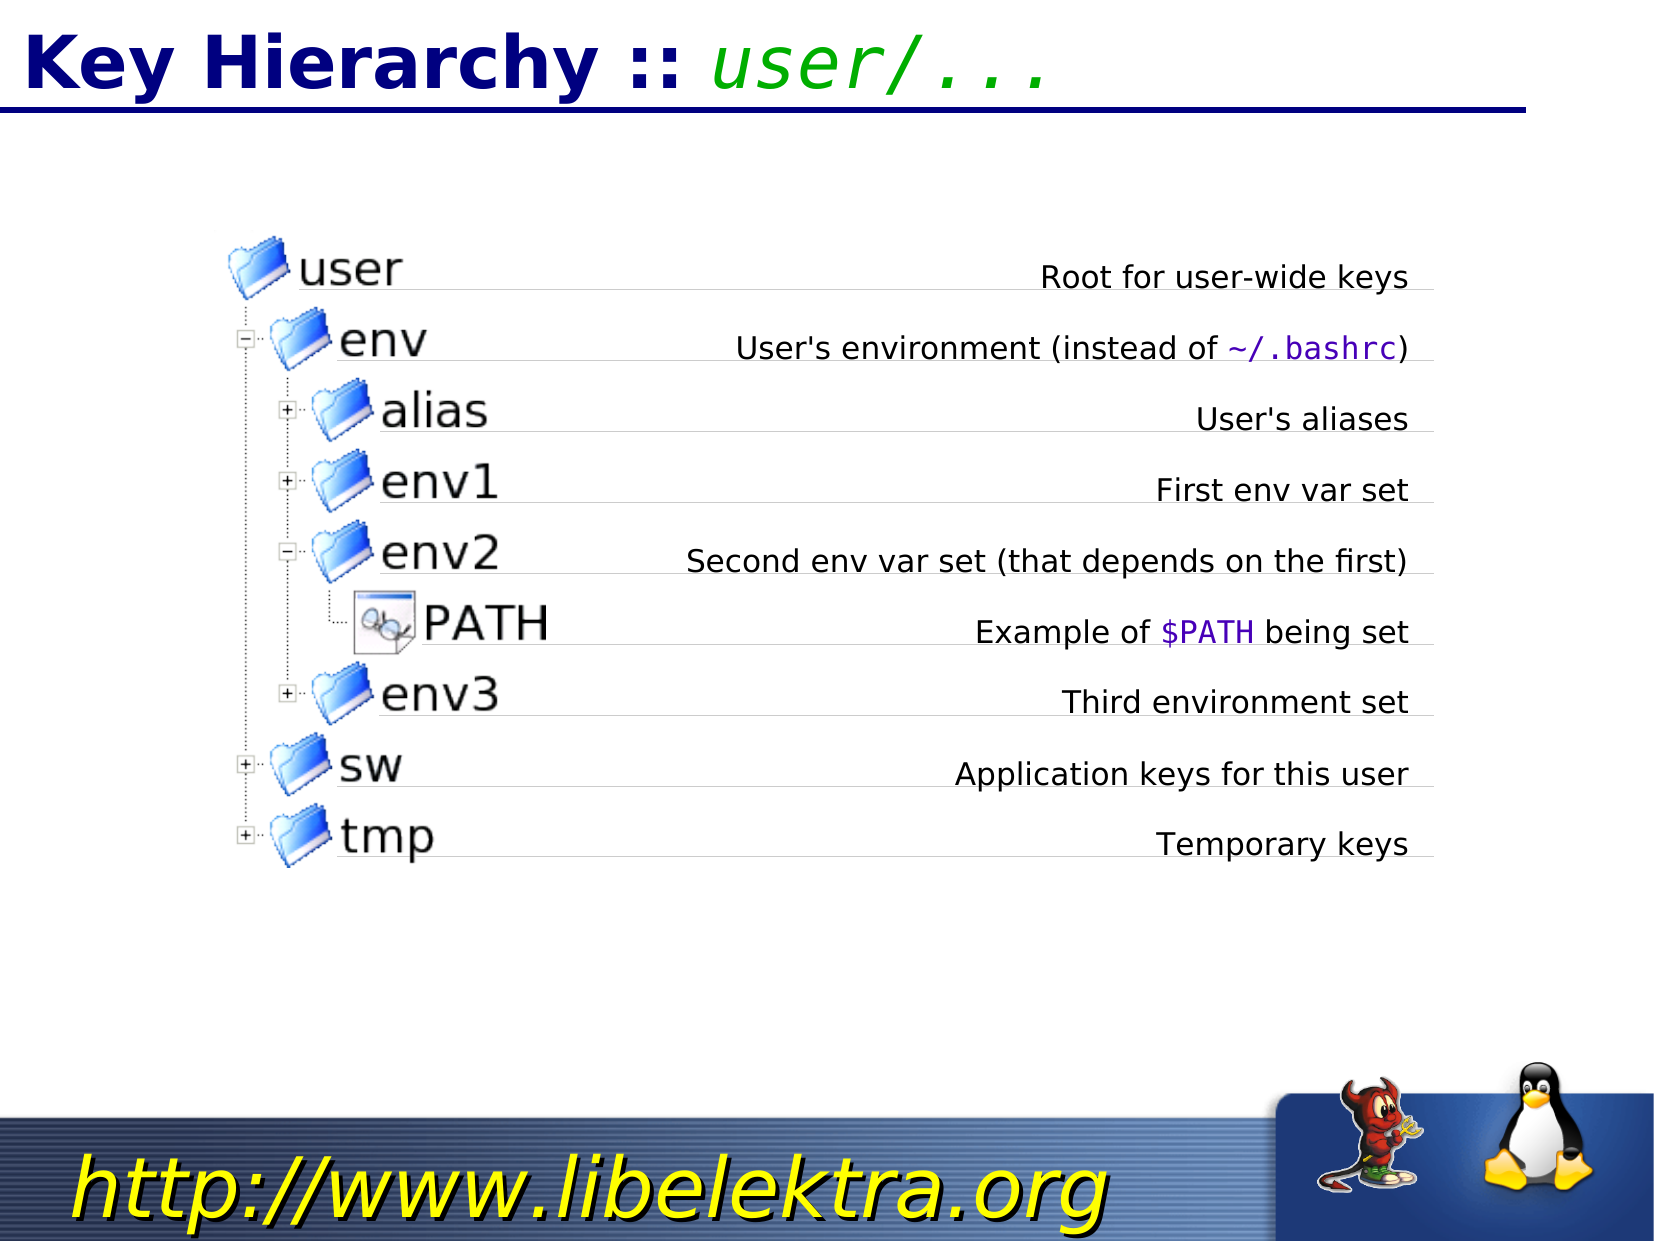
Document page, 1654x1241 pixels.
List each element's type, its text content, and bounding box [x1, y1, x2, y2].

text_box Key Hierarchy :: user/... [22, 14, 1611, 111]
text_box Root for user-wide keys [1038, 258, 1410, 296]
text_box Third environment set [1061, 683, 1410, 722]
text_box User's environment (instead of ~/.bashrc) [735, 329, 1410, 367]
picture [0, 1061, 1654, 1241]
text_box User's aliases [1195, 399, 1410, 438]
picture [214, 230, 546, 868]
text_box First env var set [1155, 470, 1410, 509]
text_box Second env var set (that depends on the first) [685, 541, 1410, 580]
text_box Application keys for this user [953, 754, 1410, 793]
text_box Example of $PATH being set [974, 612, 1410, 651]
text_box Temporary keys [1156, 825, 1410, 864]
